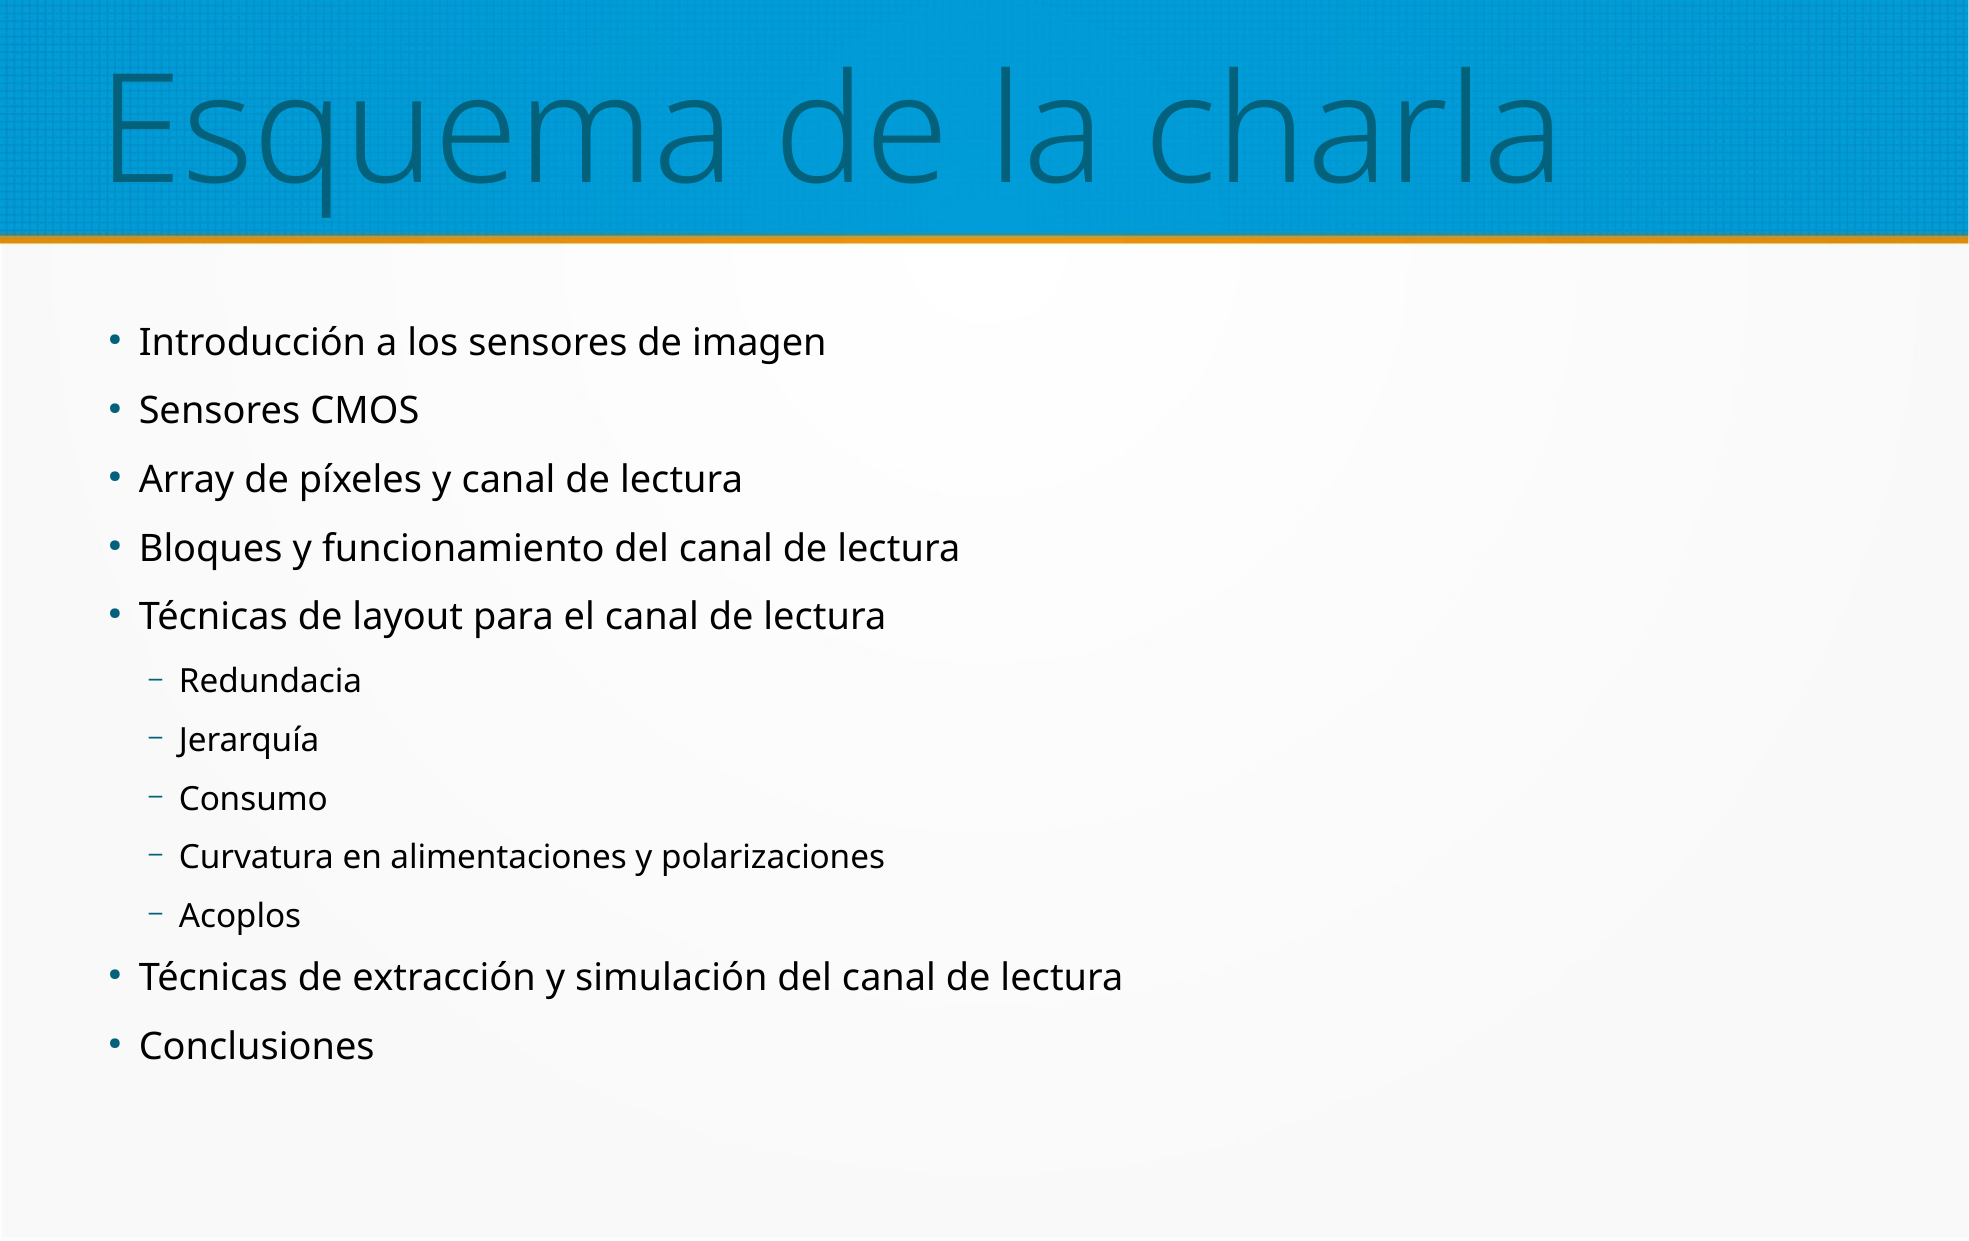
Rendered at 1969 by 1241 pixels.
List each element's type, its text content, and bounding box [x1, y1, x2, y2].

title Esquema de la charla [98, 19, 1870, 227]
picture [0, 233, 1969, 1241]
list Introducción a los sensores de imagen Sensores CMOS Array de píxeles y canal de lectura Bloques y funcionamiento del canal de lectura Técnicas de layout para el canal de lectura Redundacia Jerarquía Consumo Curvatura en alimentaciones y polarizaciones Acoplos Técnicas de extracción y simulación del canal de lectura Conclusiones [98, 315, 1861, 1081]
